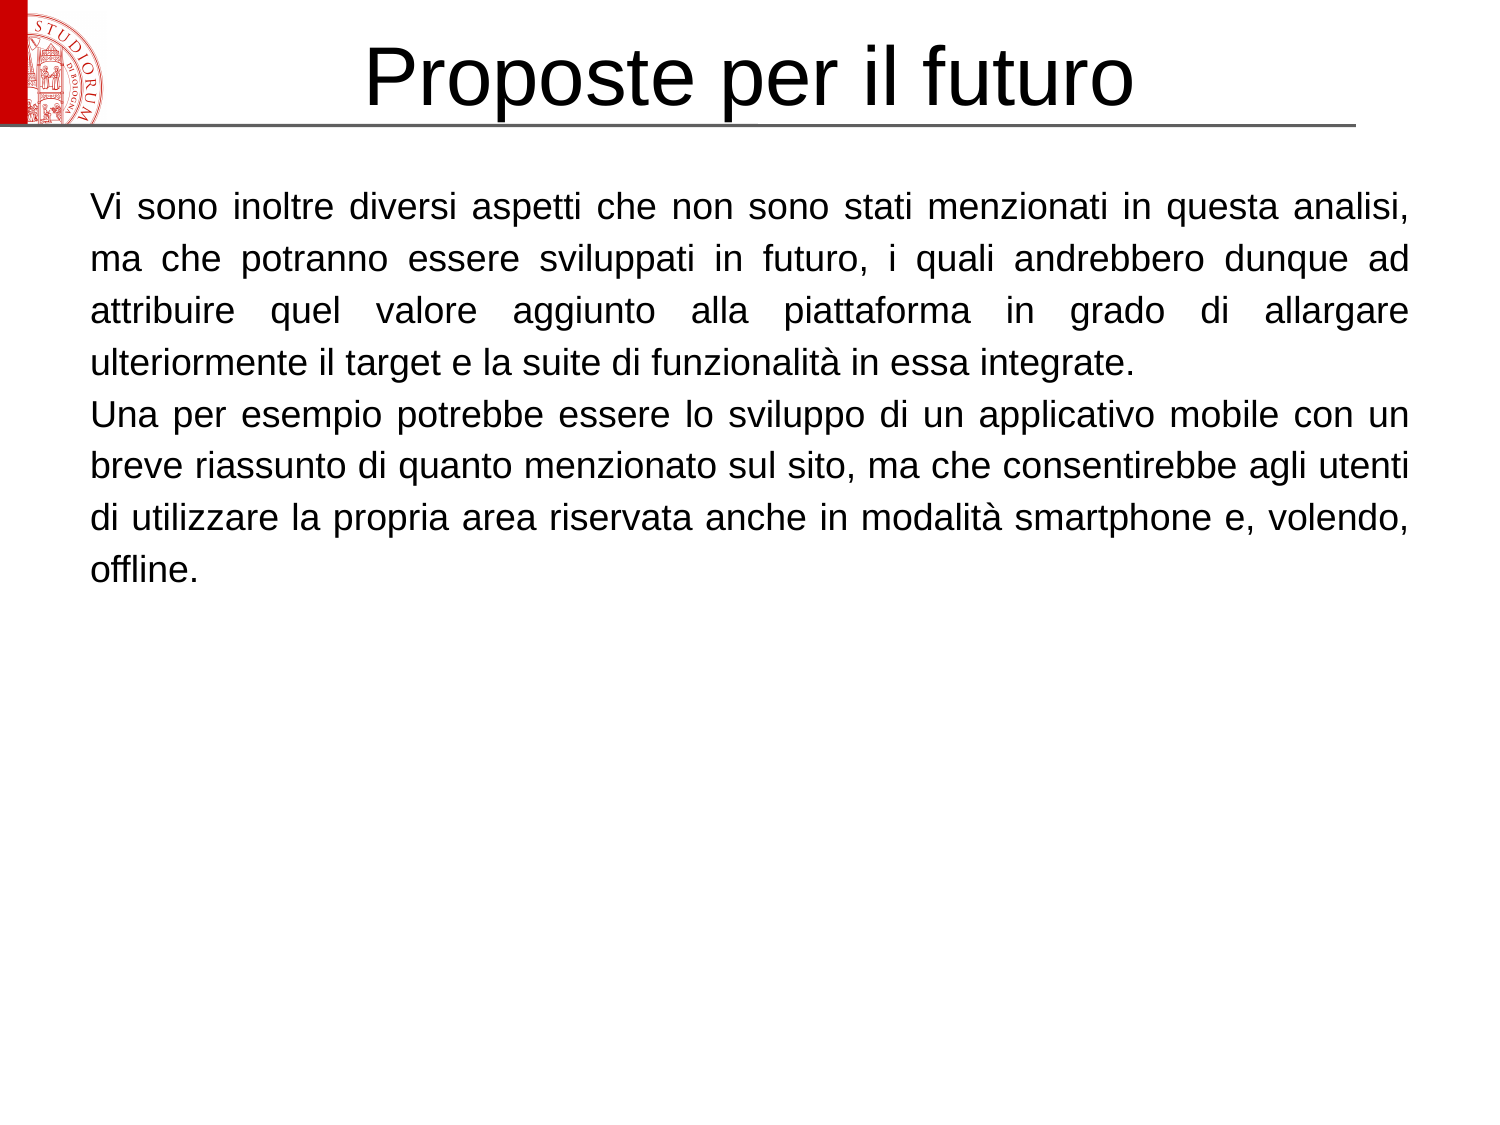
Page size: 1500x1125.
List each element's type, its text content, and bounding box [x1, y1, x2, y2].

title Proposte per il futuro [75, 7, 1425, 114]
picture [28, 11, 107, 123]
list Vi sono inoltre diversi aspetti che non sono stati menzionati in questa analisi, ma che potranno essere sviluppati in futuro, i quali andrebbero dunque ad attribuire quel valore aggiunto alla piattaforma in grado di allargare ulteriormente il target e la suite di funzionalità in essa integrate. Una per esempio potrebbe essere lo sviluppo di un applicativo mobile con un breve riassunto di quanto menzionato sul sito, ma che consentirebbe agli utenti di utilizzare la propria area riservata anche in modalità smartphone e, volendo, offline. [75, 160, 1425, 1005]
